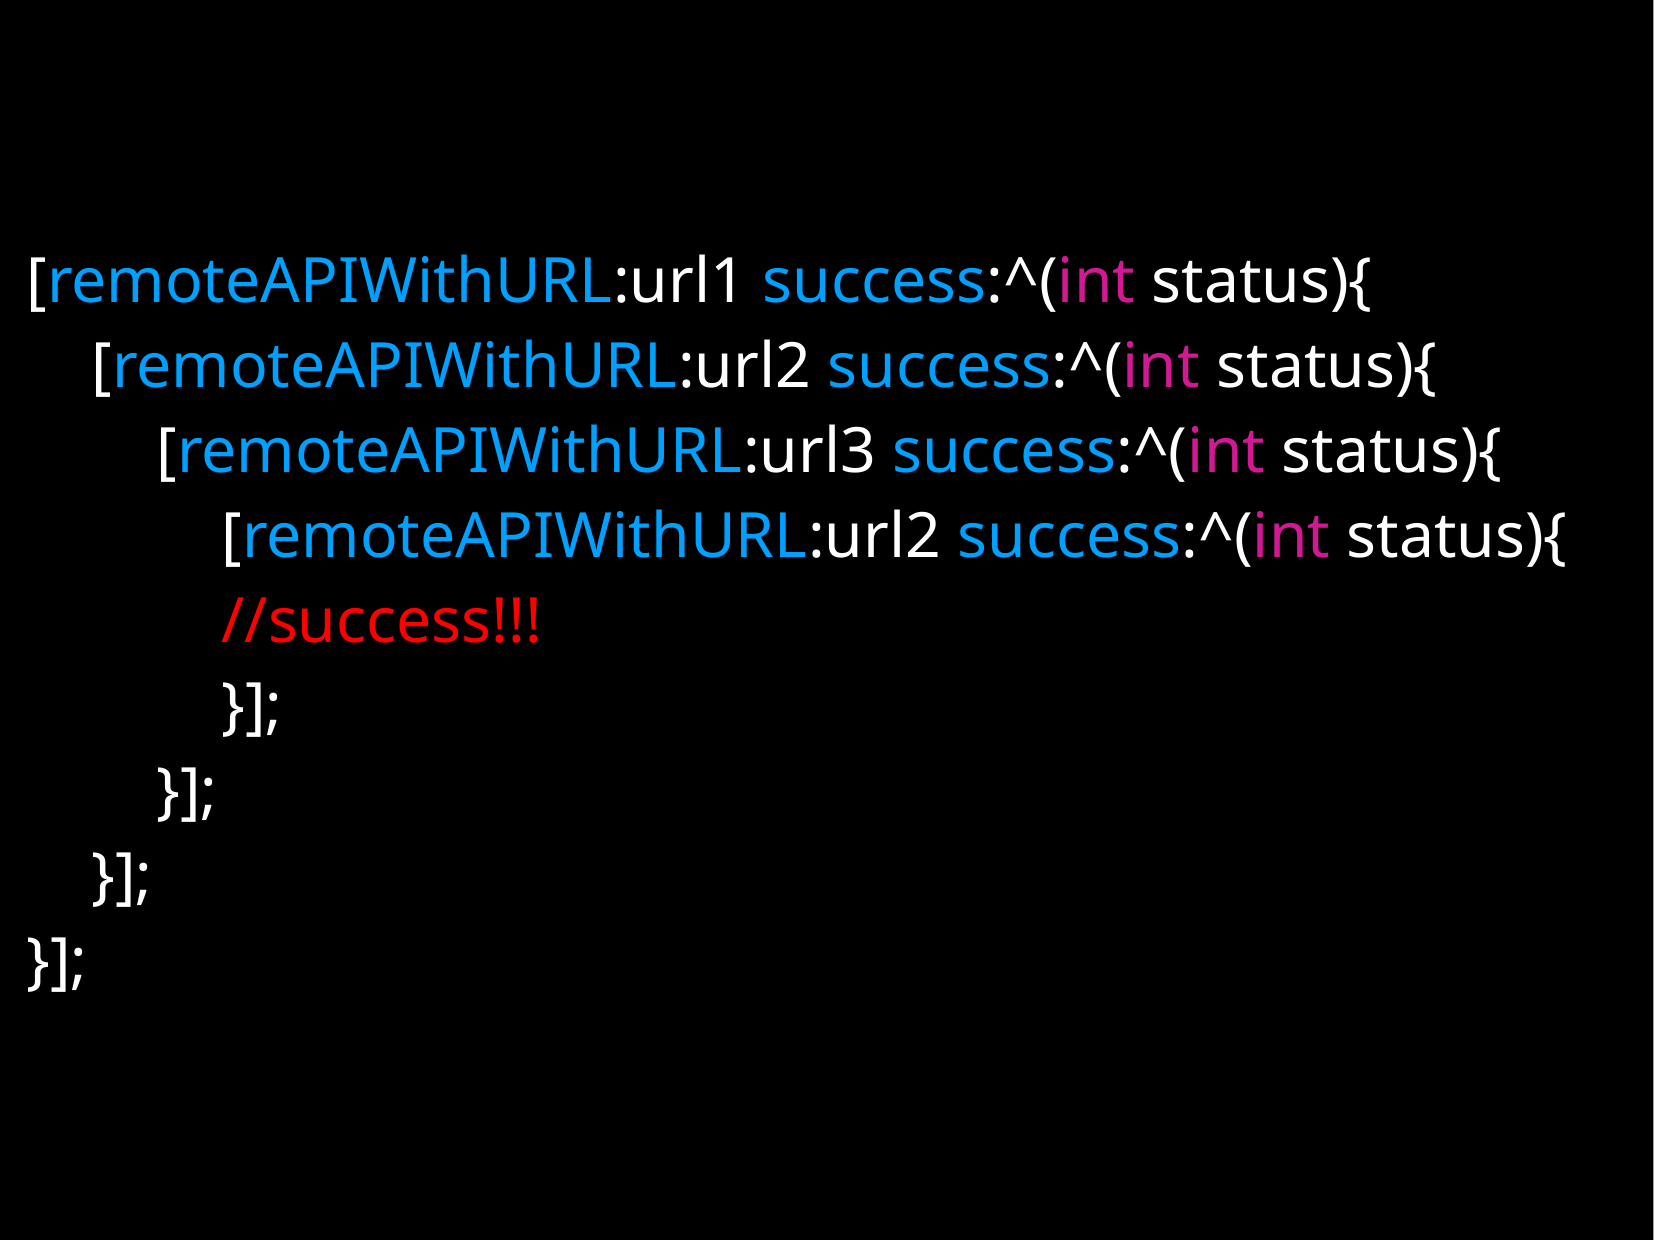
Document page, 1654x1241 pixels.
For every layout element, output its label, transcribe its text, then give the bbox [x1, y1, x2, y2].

text_box [remoteAPIWithURL:url1 success:^(int status){ [remoteAPIWithURL:url2 success:^(int status){ [remoteAPIWithURL:url3 success:^(int status){ [remoteAPIWithURL:url2 success:^(int status){ //success!!! }]; }]; }]; }]; [11, 228, 1595, 997]
